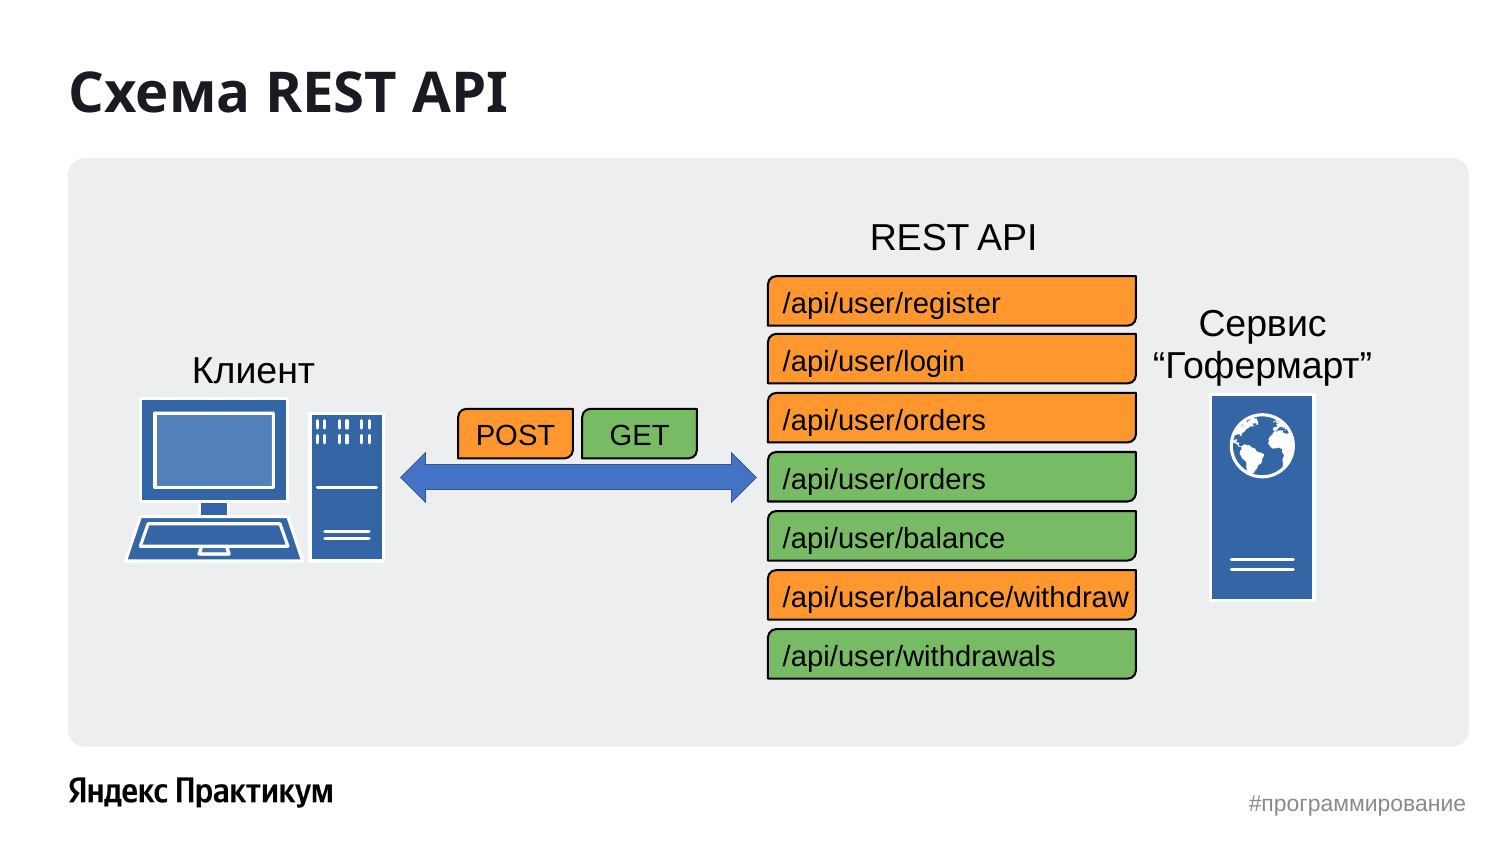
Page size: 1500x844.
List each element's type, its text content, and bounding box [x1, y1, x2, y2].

text_box /api/user/orders [767, 396, 1001, 445]
text_box /api/user/balance/withdraw [767, 573, 1144, 622]
text_box /api/user/register [767, 279, 1016, 328]
text_box REST API [854, 209, 1053, 267]
text_box Сервис “Гофермарт” [1138, 295, 1388, 395]
text_box [770, 333, 1136, 384]
text_box /api/user/withdrawals [767, 632, 1071, 681]
text_box GET [582, 408, 697, 459]
text_box [770, 629, 1136, 679]
text_box Клиент [177, 341, 331, 399]
picture [67, 773, 336, 808]
text_box [125, 398, 303, 562]
title Схема REST API [63, 60, 1470, 158]
text_box /api/user/balance [767, 514, 1021, 563]
text_box [770, 276, 1136, 326]
text_box /api/user/login [767, 337, 980, 385]
text_box [770, 451, 1136, 502]
text_box POST [458, 408, 573, 459]
text_box [1210, 395, 1314, 601]
text_box /api/user/orders [767, 455, 1001, 504]
text_box [310, 413, 384, 561]
text_box [770, 392, 1136, 443]
text_box [770, 511, 1136, 561]
text_box [400, 452, 757, 503]
